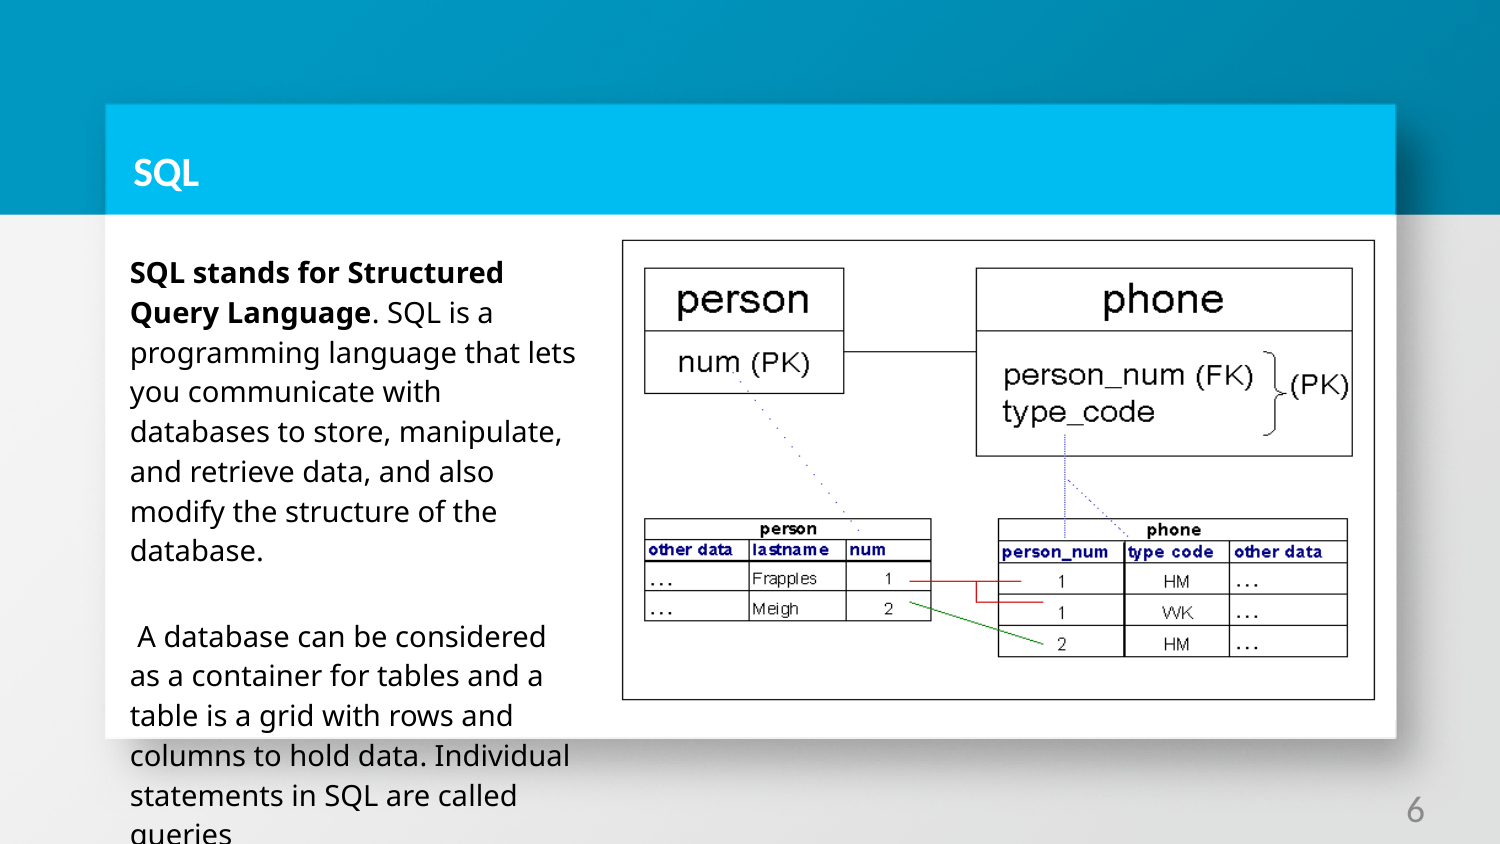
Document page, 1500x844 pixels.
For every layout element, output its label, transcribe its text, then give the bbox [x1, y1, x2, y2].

text_box SQL stands for Structured Query Language. SQL is a programming language that lets you communicate with databases to store, manipulate, and retrieve data, and also modify the structure of the database. A database can be considered as a container for tables and a table is a grid with rows and columns to hold data. Individual statements in SQL are called queries [115, 245, 600, 693]
title SQL [131, 142, 1066, 246]
picture [169, 831, 177, 836]
picture [0, 215, 1500, 844]
picture [133, 831, 142, 843]
picture [205, 831, 213, 836]
